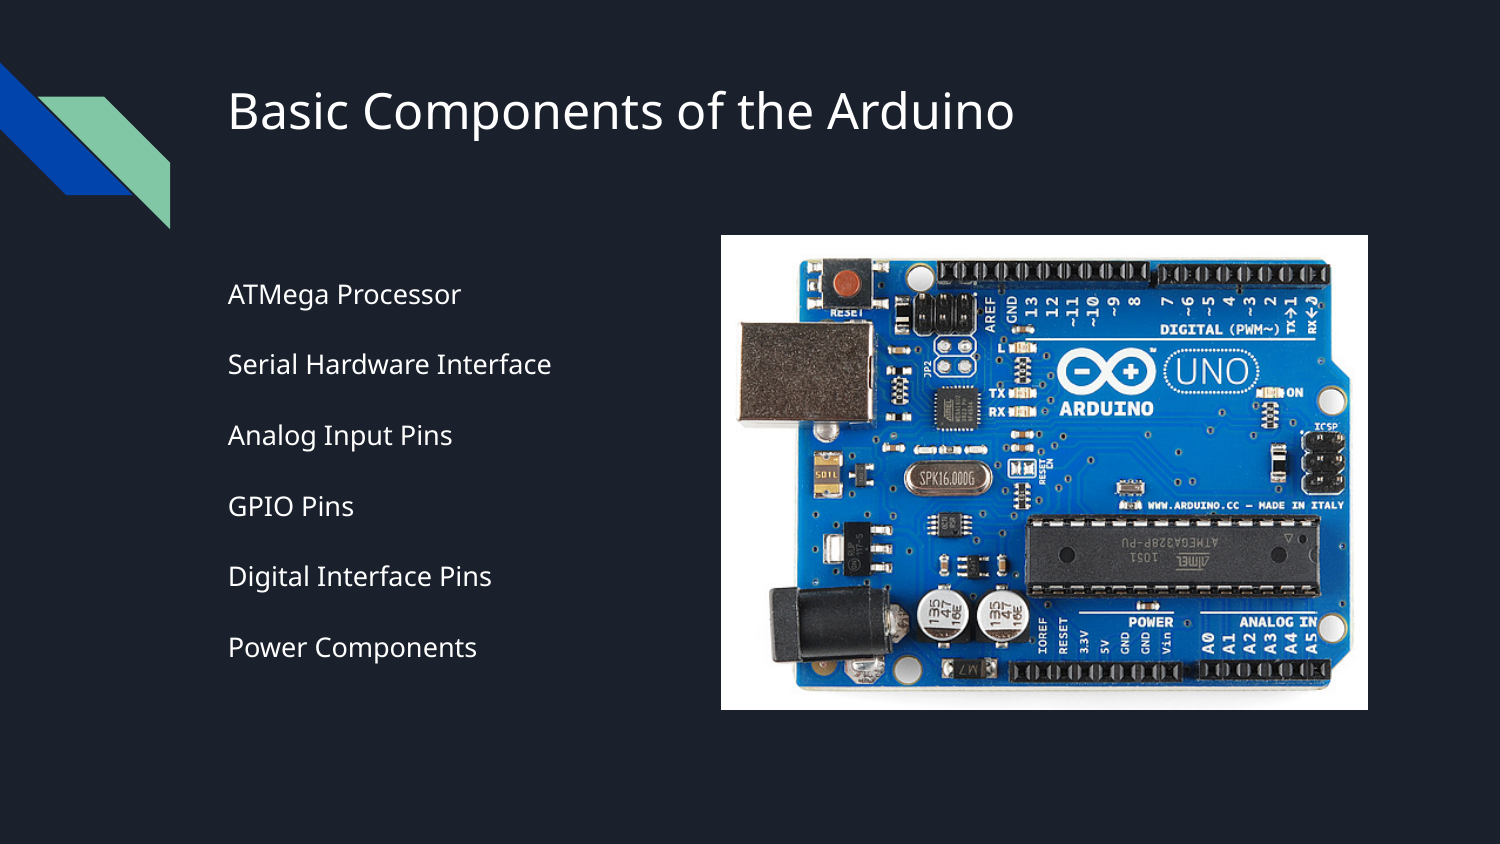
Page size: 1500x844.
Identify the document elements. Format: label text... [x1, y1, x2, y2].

title Basic Components of the Arduino [212, 64, 1368, 215]
list ATMega Processor Serial Hardware Interface Analog Input Pins GPIO Pins Digital Interface Pins Power Components [212, 257, 1368, 735]
picture [721, 235, 1368, 710]
